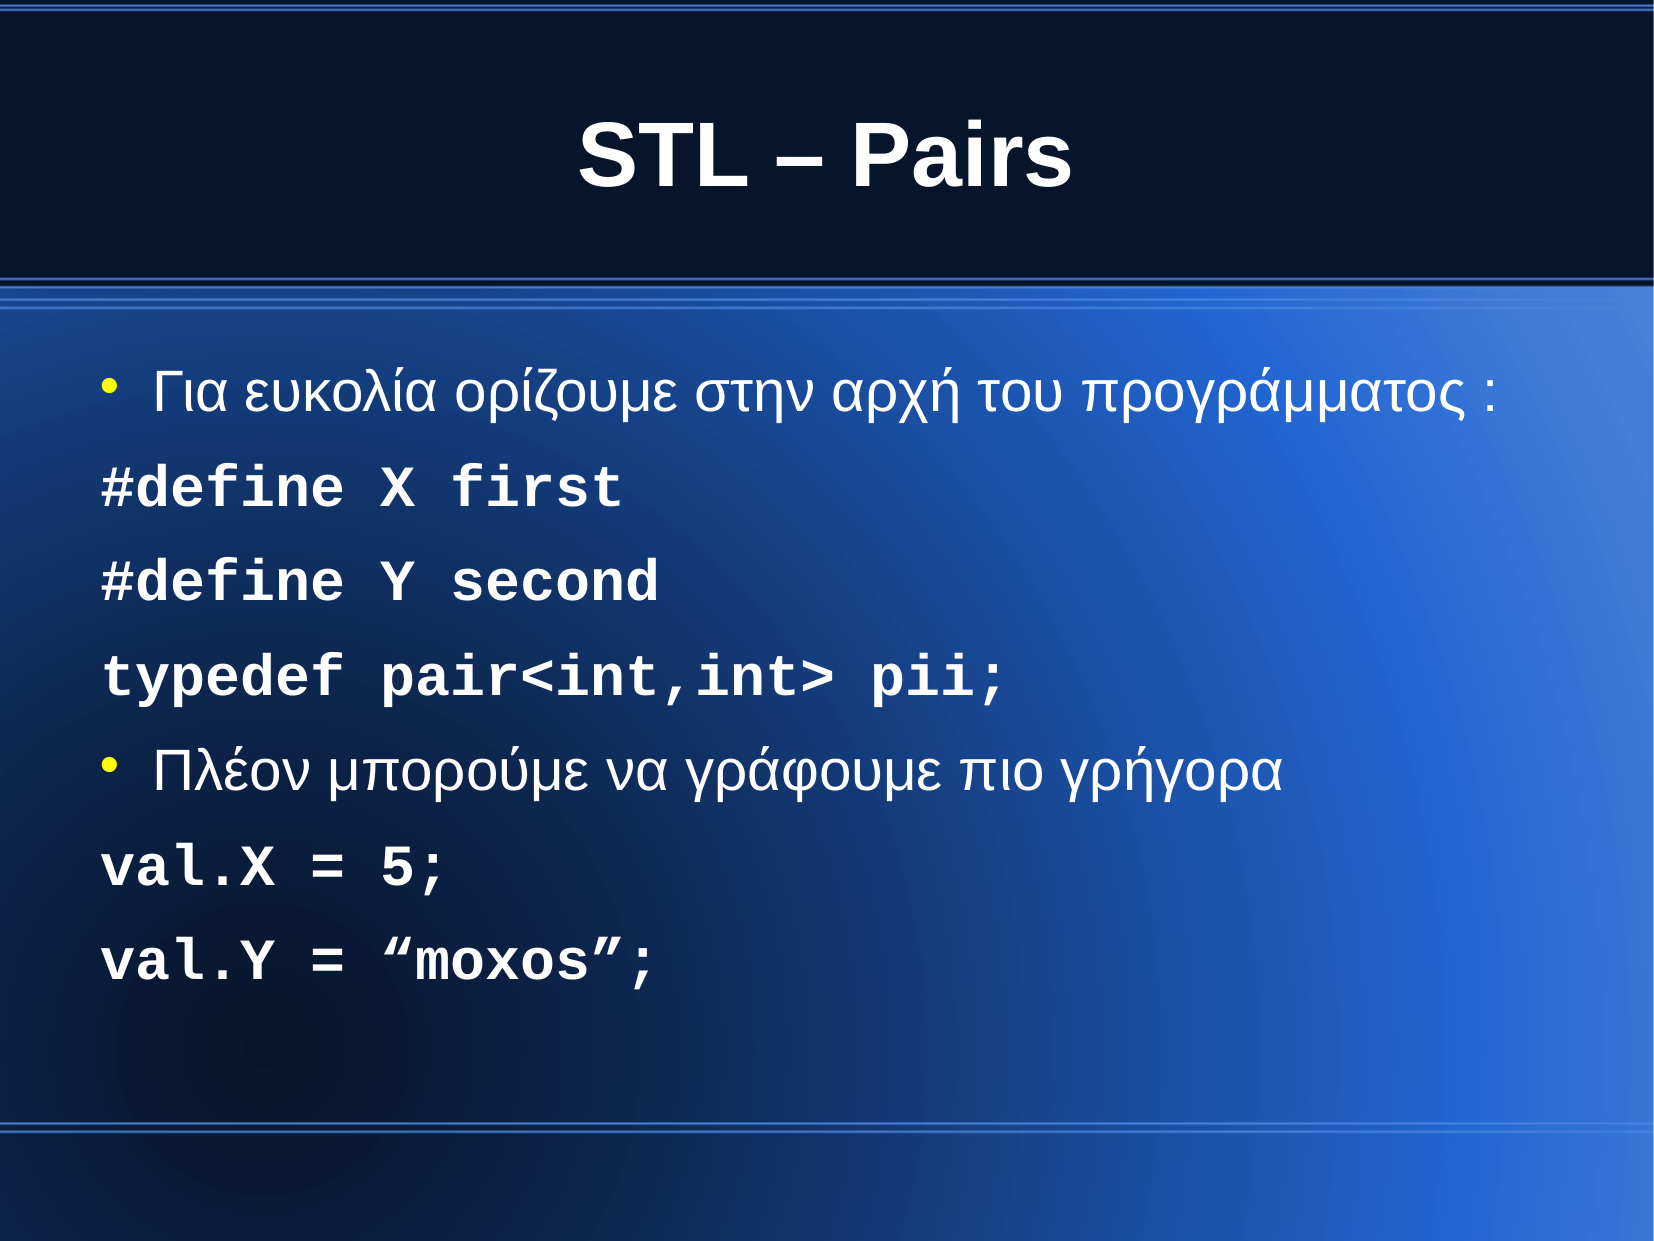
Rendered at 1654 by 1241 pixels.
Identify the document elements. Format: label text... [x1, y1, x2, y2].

list Για ευκολία ορίζουμε στην αρχή του προγράμματος : #define X first #define Y second typedef pair<int,int> pii; Πλέον μπορούμε να γράφουμε πιο γρήγορα val.X = 5; val.Y = “moxos”; [82, 355, 1571, 1177]
title STL – Pairs [82, 49, 1571, 257]
picture [0, 0, 1654, 1241]
